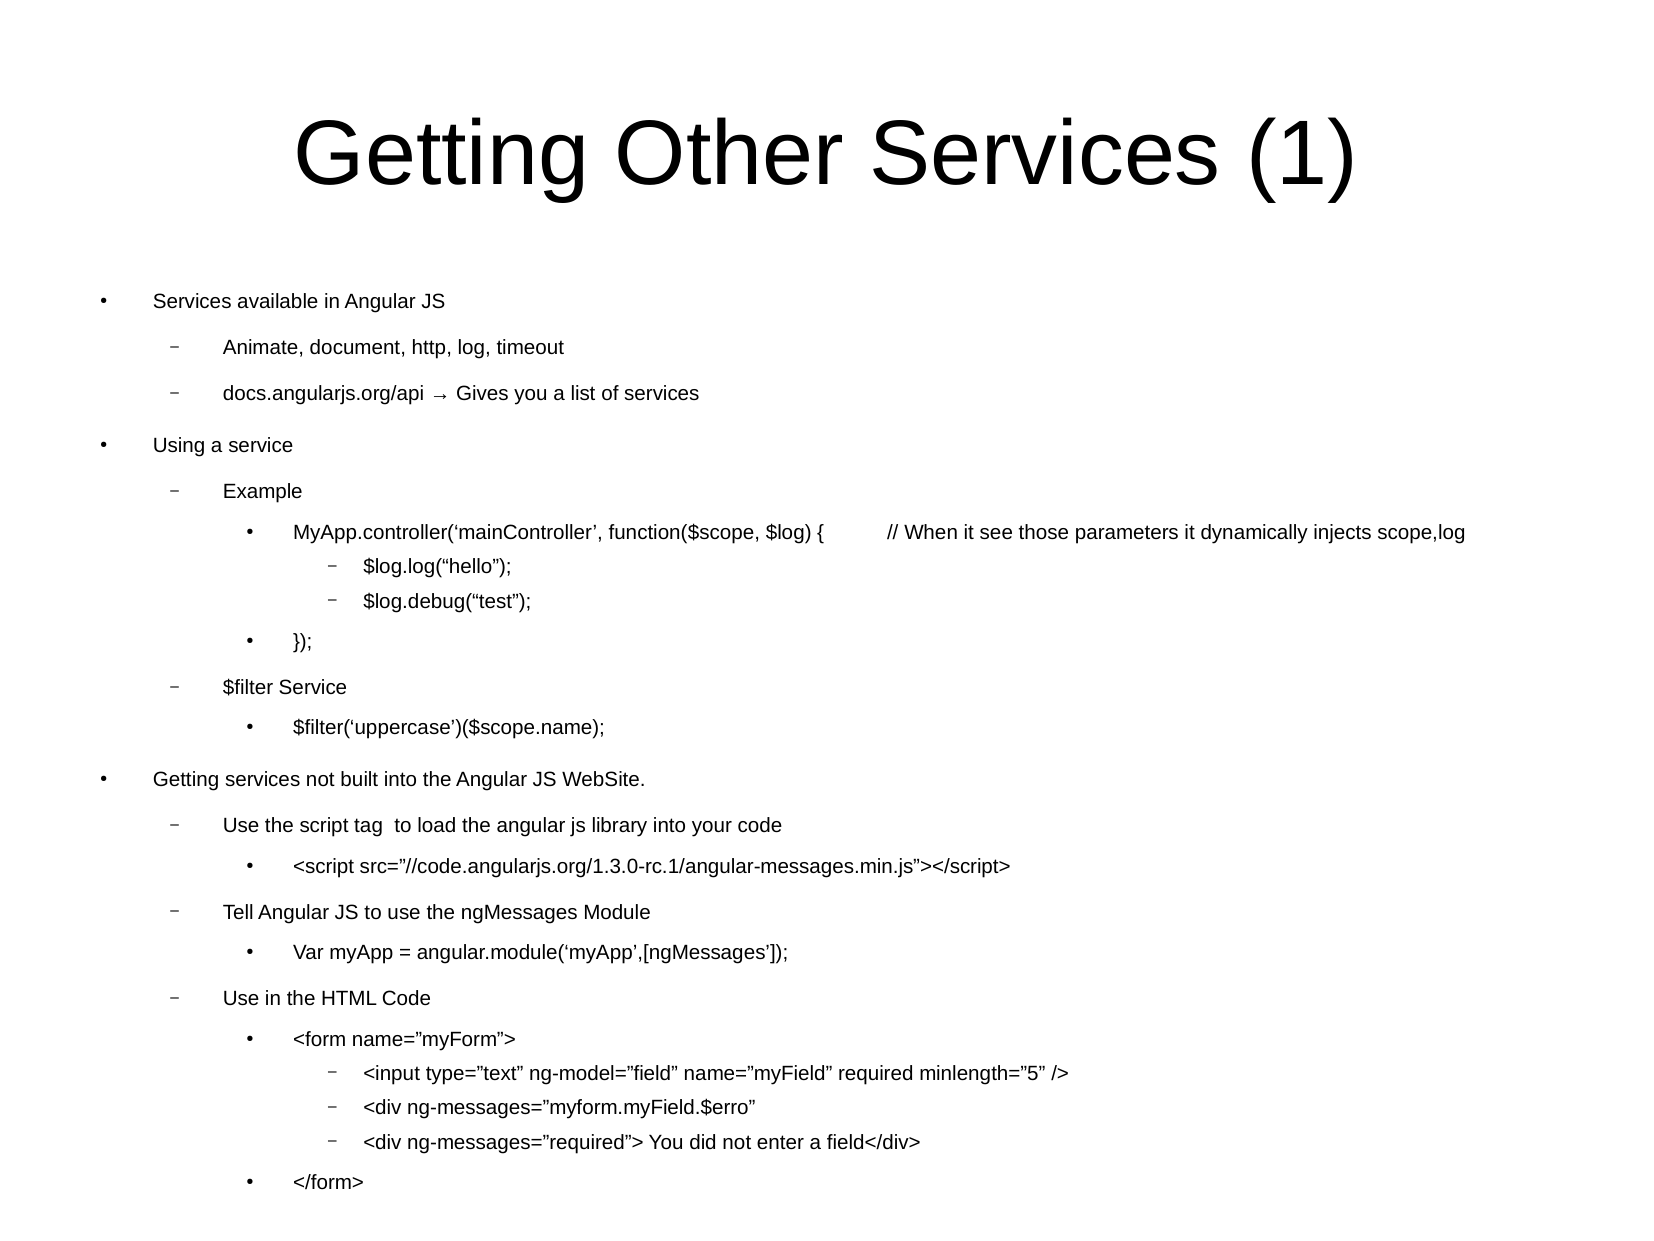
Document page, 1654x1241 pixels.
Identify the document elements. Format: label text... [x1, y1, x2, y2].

title Getting Other Services (1) [82, 49, 1571, 257]
list Services available in Angular JS Animate, document, http, log, timeout docs.angularjs.org/api → Gives you a list of services Using a service Example MyApp.controller(‘mainController’, function($scope, $log) { // When it see those parameters it dynamically injects scope,log $log.log(“hello”); $log.debug(“test”); }); $filter Service $filter(‘uppercase’)($scope.name); Getting services not built into the Angular JS WebSite. Use the script tag to load the angular js library into your code <script src=”//code.angularjs.org/1.3.0-rc.1/angular-messages.min.js”></script> Tell Angular JS to use the ngMessages Module Var myApp = angular.module(‘myApp’,[ngMessages’]); Use in the HTML Code <form name=”myForm”> <input type=”text” ng-model=”field” name=”myField” required minlength=”5” /> <div ng-messages=”myform.myField.$erro” <div ng-messages=”required”> You did not enter a field</div> </form> [82, 290, 1571, 1201]
